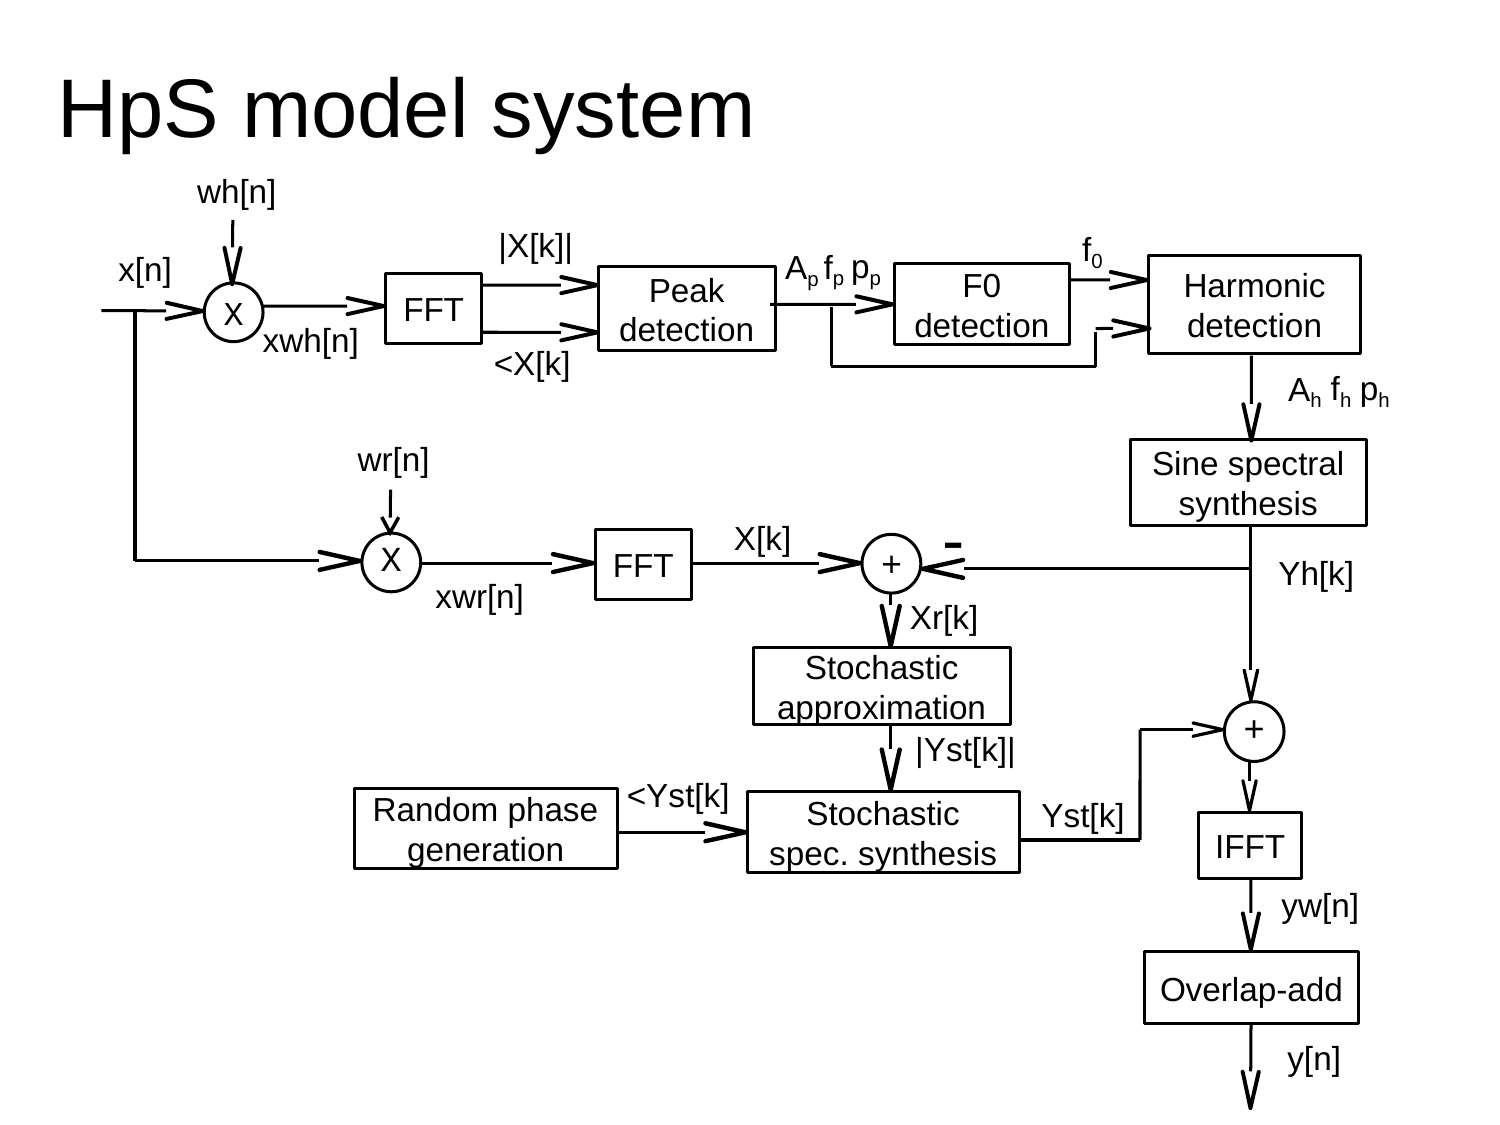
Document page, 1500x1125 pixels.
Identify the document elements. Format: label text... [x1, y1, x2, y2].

text_box yw[n] [1266, 880, 1396, 943]
text_box + [862, 534, 921, 594]
text_box <X[k] [478, 338, 605, 400]
text_box X[k] [821, 569, 846, 575]
text_box Ap [770, 242, 830, 309]
text_box Ah [1273, 363, 1315, 430]
text_box FFT [595, 529, 692, 600]
text_box Yh[k] [1263, 548, 1388, 610]
text_box Stochastic spec. synthesis [747, 791, 1020, 873]
text_box Stochastic approximation [753, 647, 1011, 725]
text_box IFFT [1198, 812, 1302, 879]
text_box Xr[k] [895, 592, 1021, 654]
text_box ph [1345, 363, 1414, 430]
text_box Harmonic detection [1148, 255, 1361, 354]
text_box x[n] [103, 244, 201, 306]
text_box F0 detection [894, 263, 1070, 345]
text_box Peak detection [598, 266, 776, 351]
text_box FFT [385, 273, 482, 344]
text_box X [361, 533, 421, 592]
text_box |X[k]| [483, 220, 607, 282]
text_box xwr[n] [420, 571, 561, 633]
text_box Yst[k] [1026, 790, 1138, 838]
text_box xwh[n] [247, 315, 375, 377]
text_box pp [836, 241, 905, 308]
text_box + [1224, 701, 1285, 762]
text_box wh[n] [182, 166, 312, 228]
text_box Overlap-add [1144, 951, 1359, 1024]
text_box X[k] [719, 513, 846, 575]
title HpS model system [57, 15, 1408, 204]
text_box Sine spectral synthesis [1130, 439, 1367, 526]
text_box Random phase generation [354, 788, 618, 869]
text_box wr[n] [342, 434, 463, 496]
text_box fh [1315, 363, 1345, 430]
text_box Yst[k] [1026, 790, 1160, 852]
text_box f0 [1067, 224, 1125, 291]
text_box y[n] [1272, 1032, 1372, 1095]
text_box fp [808, 241, 836, 308]
text_box X [204, 282, 264, 342]
text_box - [927, 496, 1008, 592]
text_box |Yst[k]| [900, 723, 1055, 786]
text_box <Yst[k] [612, 770, 769, 832]
